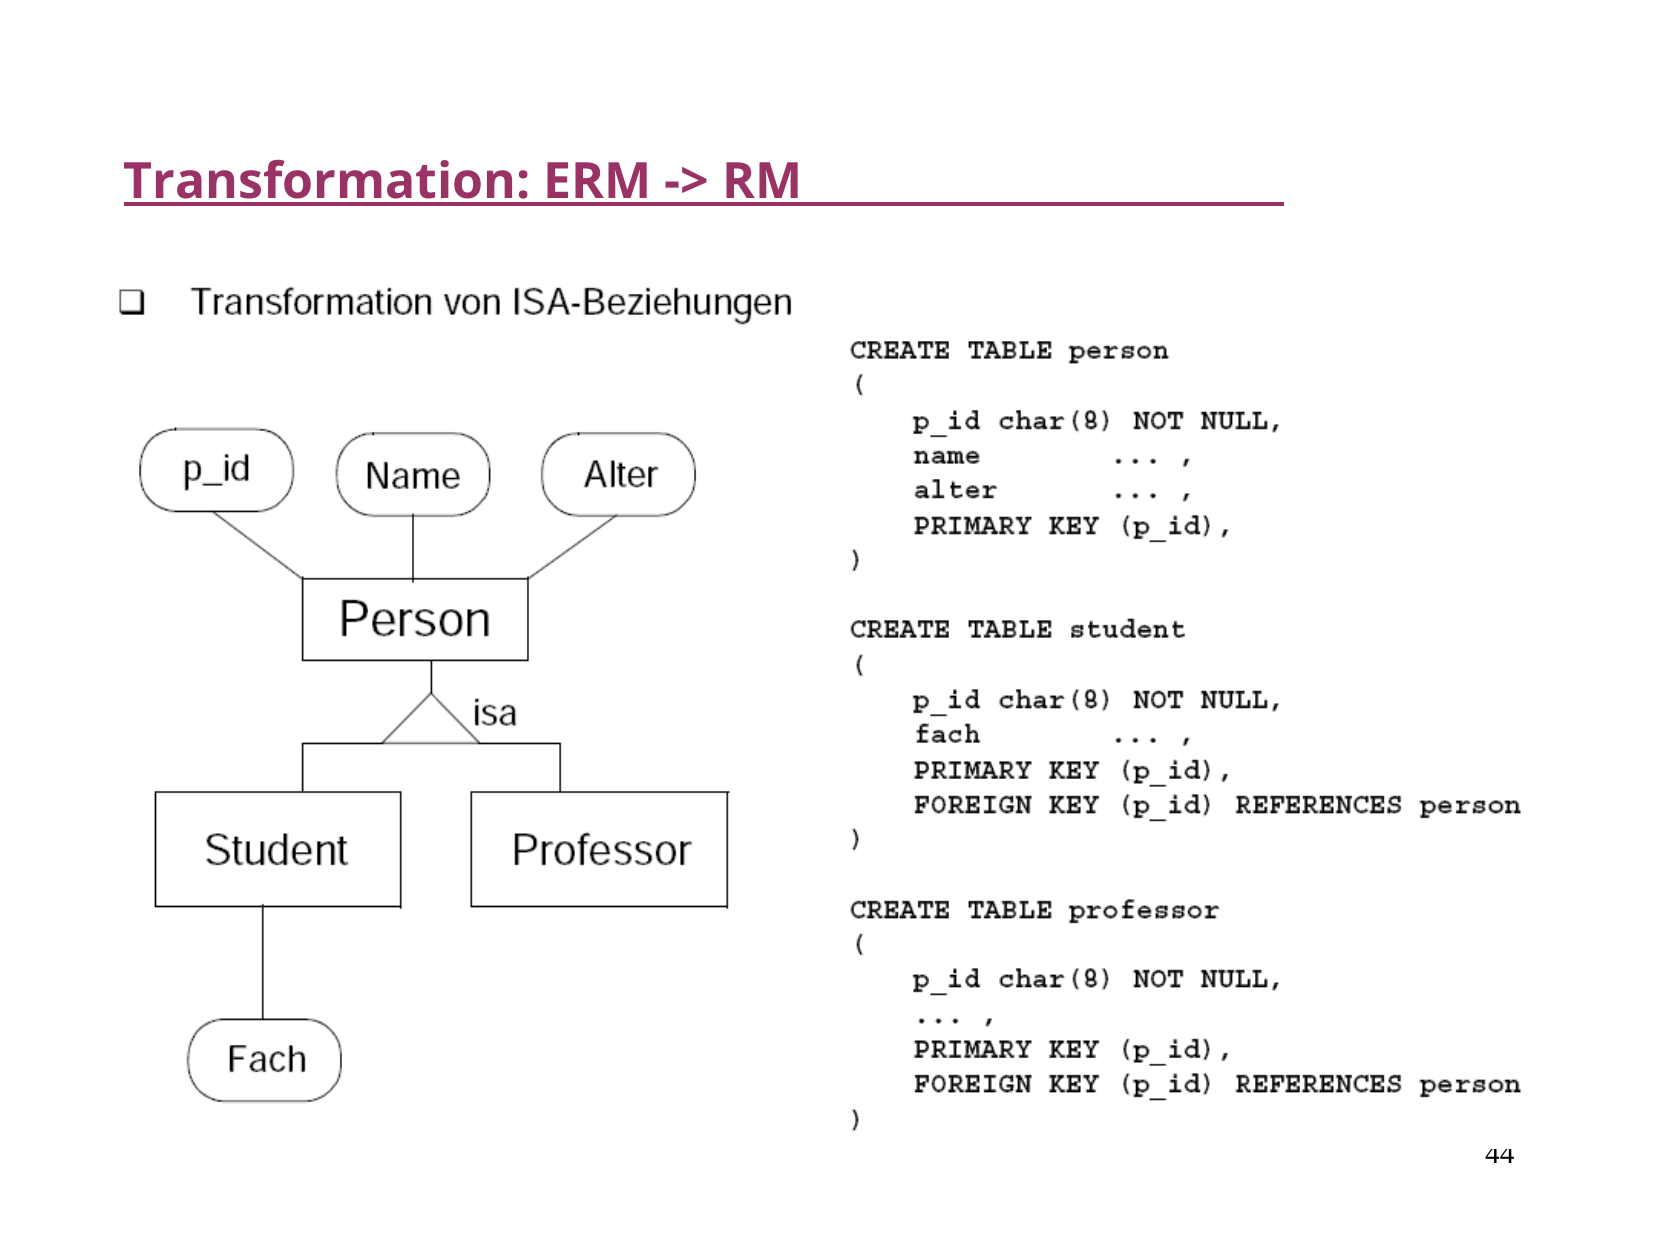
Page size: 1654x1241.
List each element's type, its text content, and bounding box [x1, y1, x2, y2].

title Transformation: ERM -> RM [124, 117, 1530, 241]
picture [109, 282, 1556, 1149]
